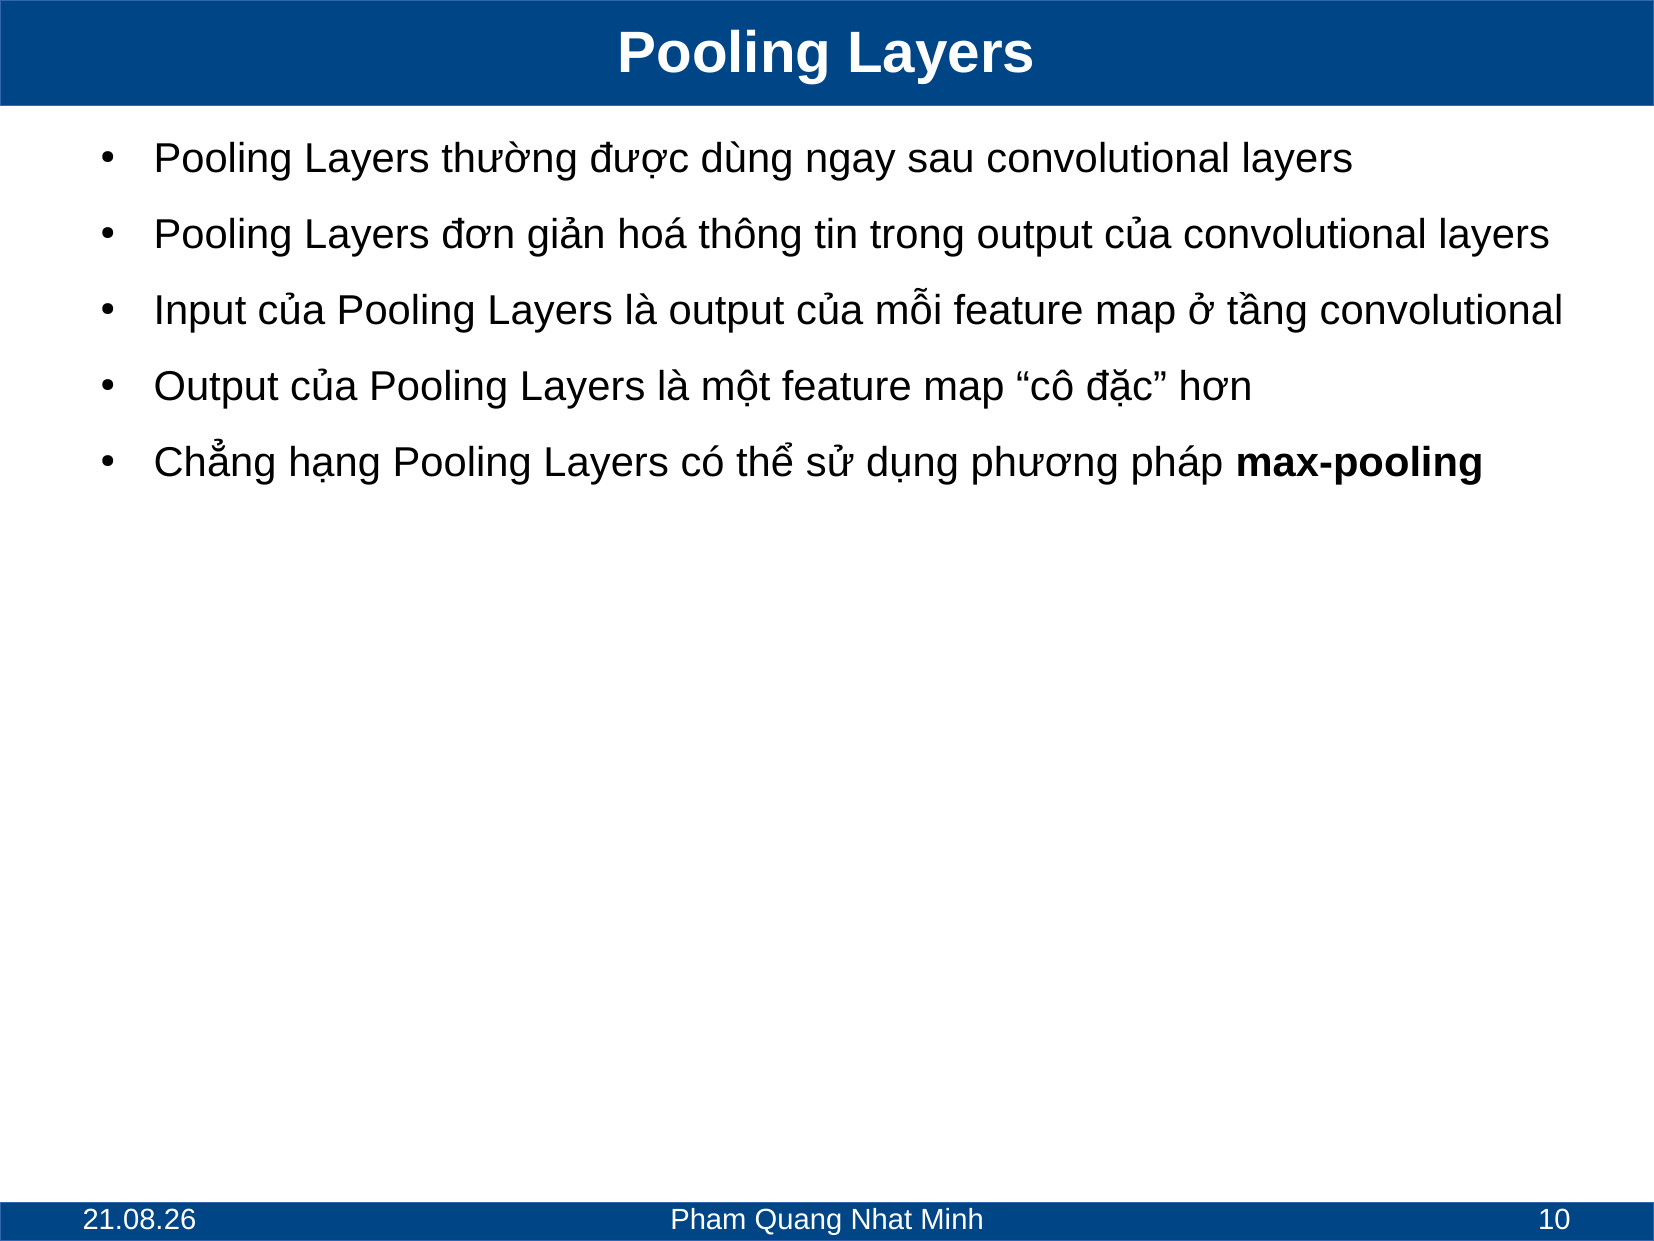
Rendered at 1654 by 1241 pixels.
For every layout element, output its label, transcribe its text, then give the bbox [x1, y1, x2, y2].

title Pooling Layers [0, 0, 1654, 106]
list Pooling Layers thường được dùng ngay sau convolutional layers Pooling Layers đơn giản hoá thông tin trong output của convolutional layers Input của Pooling Layers là output của mỗi feature map ở tầng convolutional Output của Pooling Layers là một feature map “cô đặc” hơn Chẳng hạng Pooling Layers có thể sử dụng phương pháp max-pooling [82, 135, 1571, 855]
